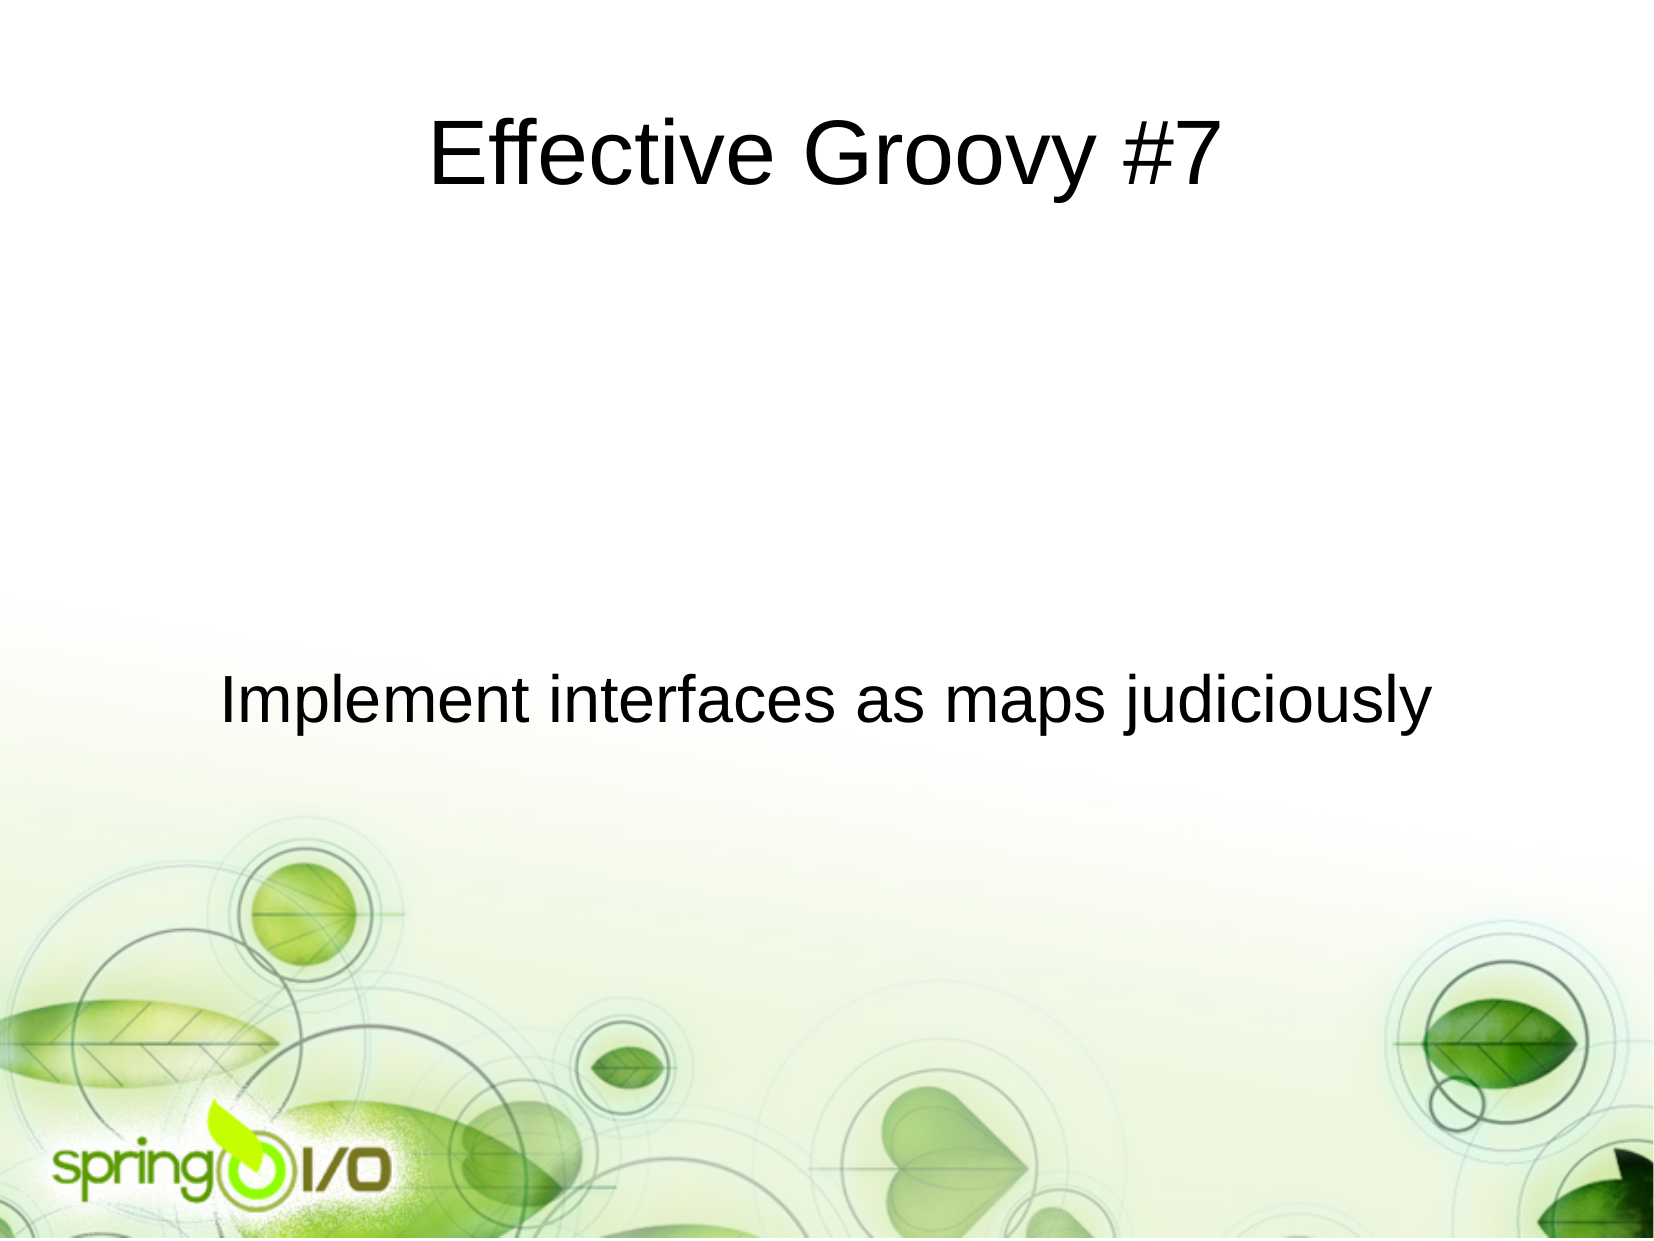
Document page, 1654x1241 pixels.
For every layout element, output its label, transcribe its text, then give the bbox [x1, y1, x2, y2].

picture [0, 0, 1654, 1238]
title Effective Groovy #7 [82, 56, 1571, 250]
subtitle Implement interfaces as maps judiciously [82, 297, 1571, 1102]
